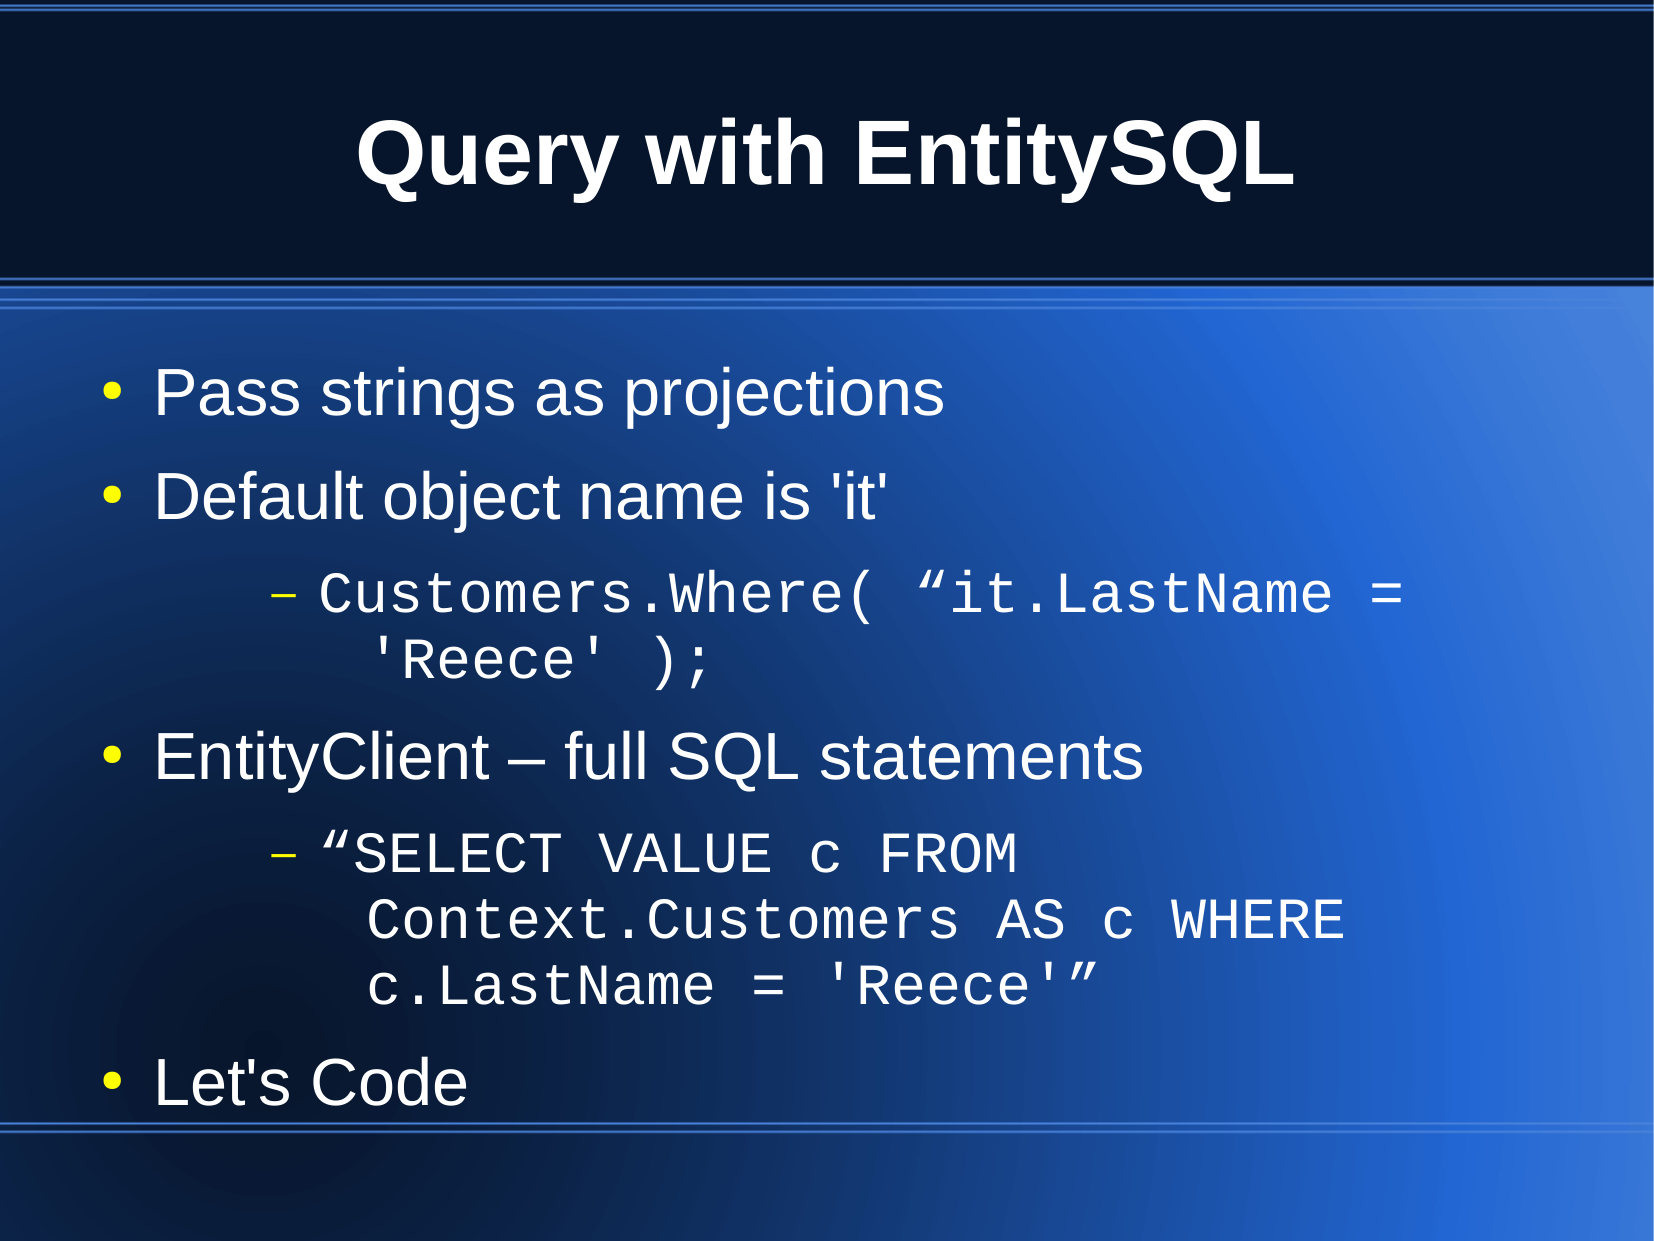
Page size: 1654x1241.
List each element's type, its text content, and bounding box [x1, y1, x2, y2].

list Pass strings as projections Default object name is 'it' Customers.Where( “it.LastName = 'Reece' ); EntityClient – full SQL statements “SELECT VALUE c FROM Context.Customers AS c WHERE c.LastName = 'Reece'” Let's Code [82, 355, 1571, 1104]
picture [0, 0, 1654, 1241]
title Query with EntitySQL [82, 49, 1571, 257]
